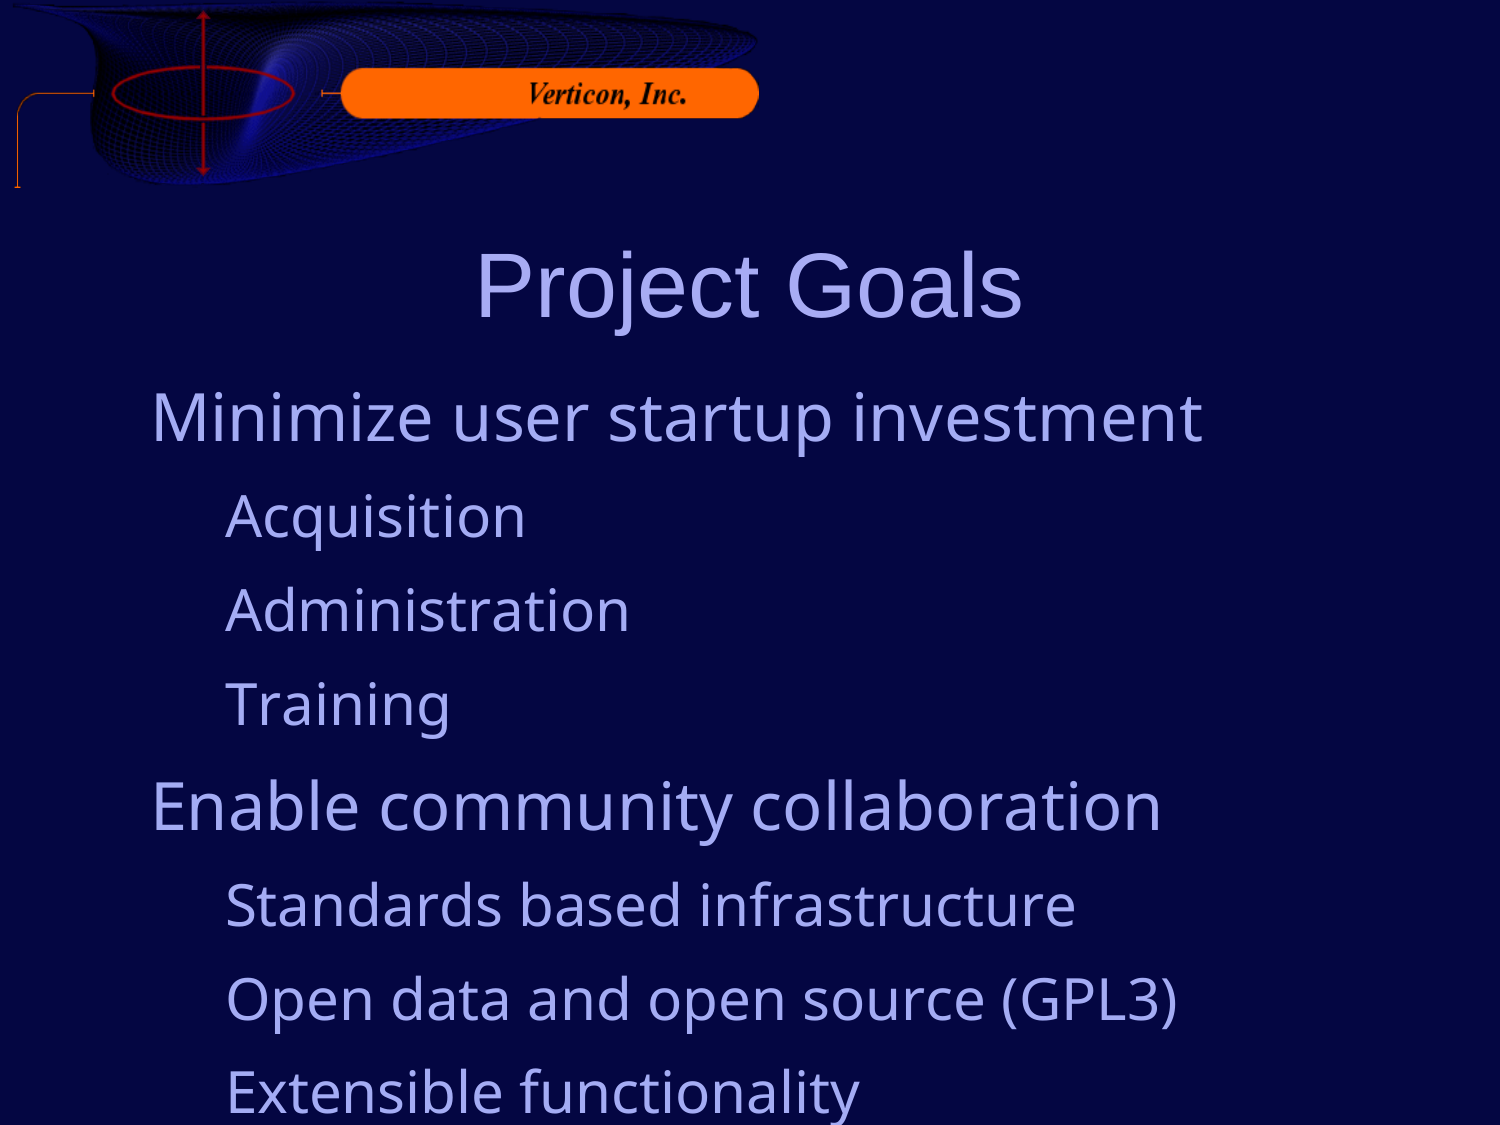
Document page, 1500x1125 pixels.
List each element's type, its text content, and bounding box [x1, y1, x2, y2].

title Project Goals [0, 234, 1500, 441]
picture [8, 0, 759, 188]
list Minimize user startup investment Acquisition Administration Training Enable community collaboration Standards based infrastructure Open data and open source (GPL3) Extensible functionality [150, 369, 1385, 1061]
